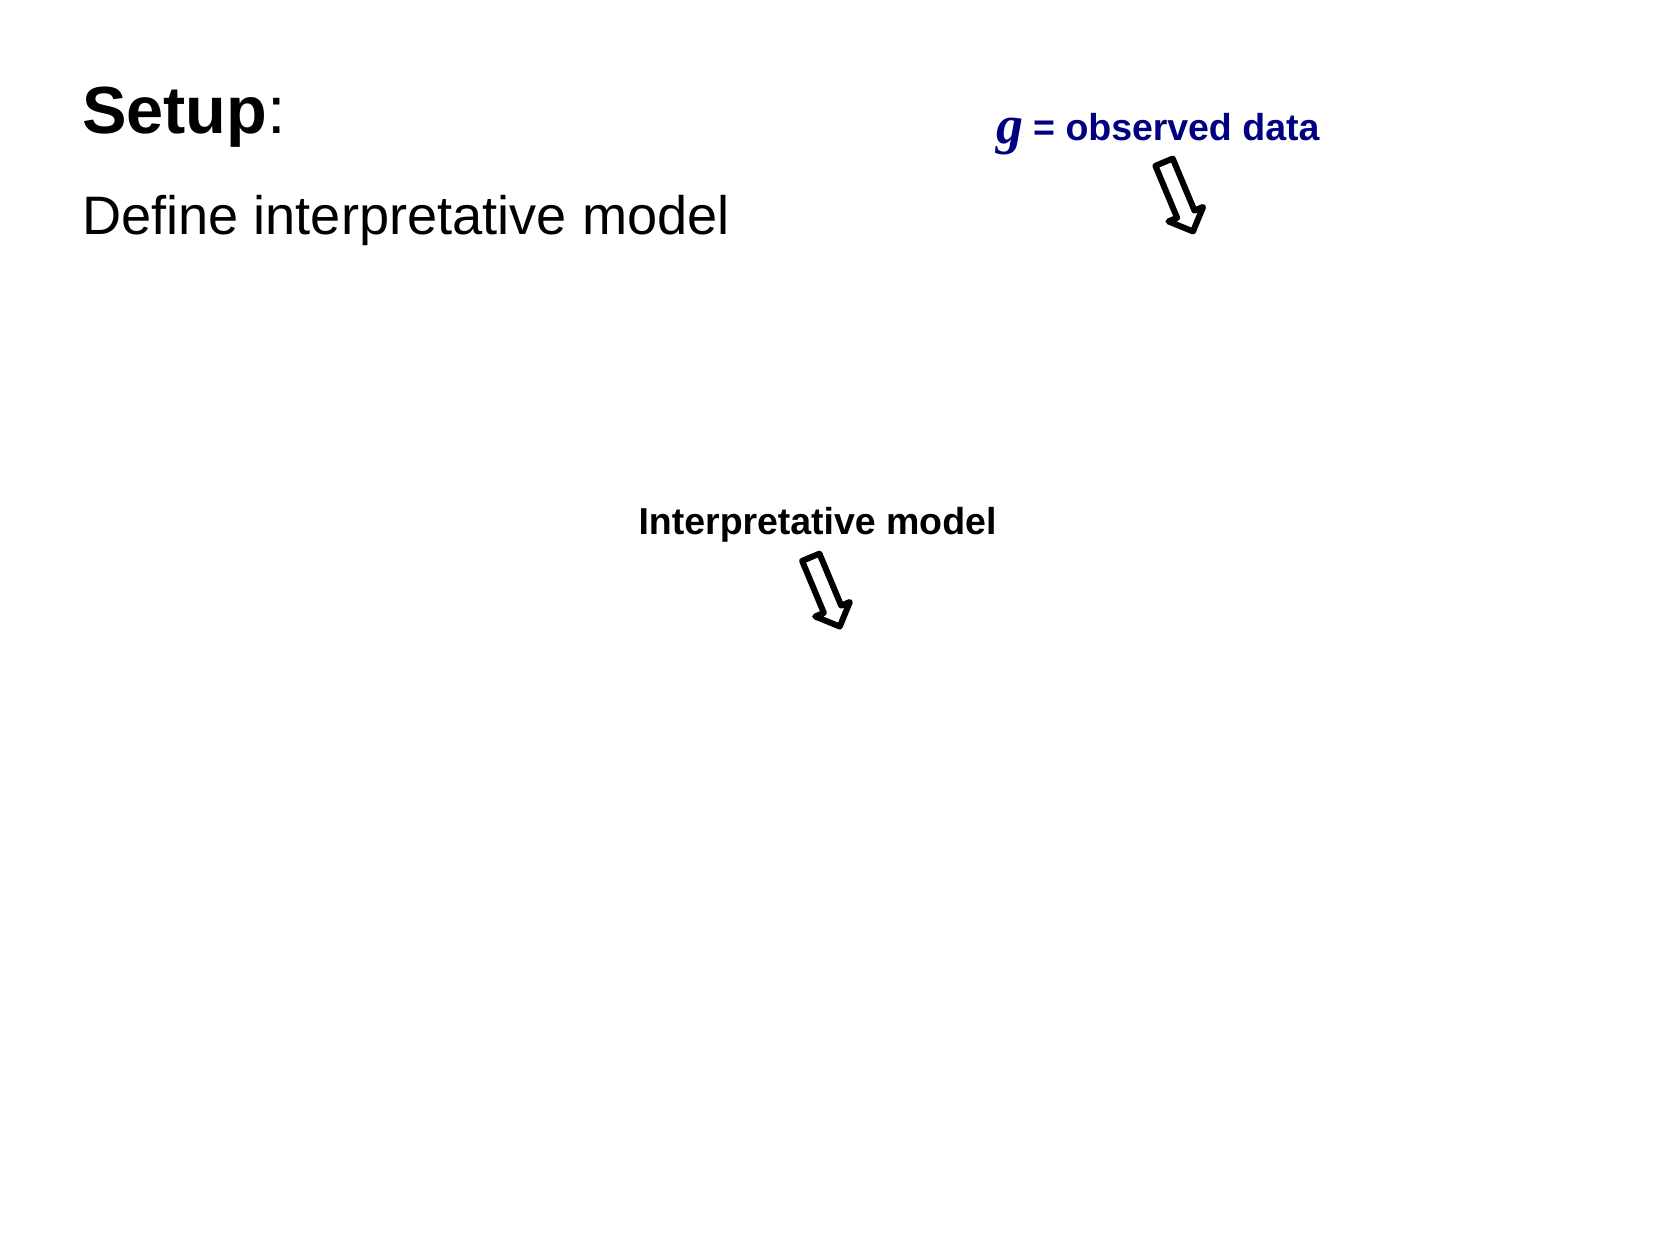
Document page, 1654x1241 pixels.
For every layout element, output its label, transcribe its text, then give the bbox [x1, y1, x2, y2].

text_box = observed data [1018, 98, 1336, 162]
chart [985, 92, 1030, 162]
text_box Setup: [67, 65, 301, 167]
text_box Interpretative model [623, 493, 1013, 557]
text_box Define interpretative model [67, 177, 745, 260]
picture [553, 197, 1648, 1235]
picture [1173, 197, 1196, 226]
